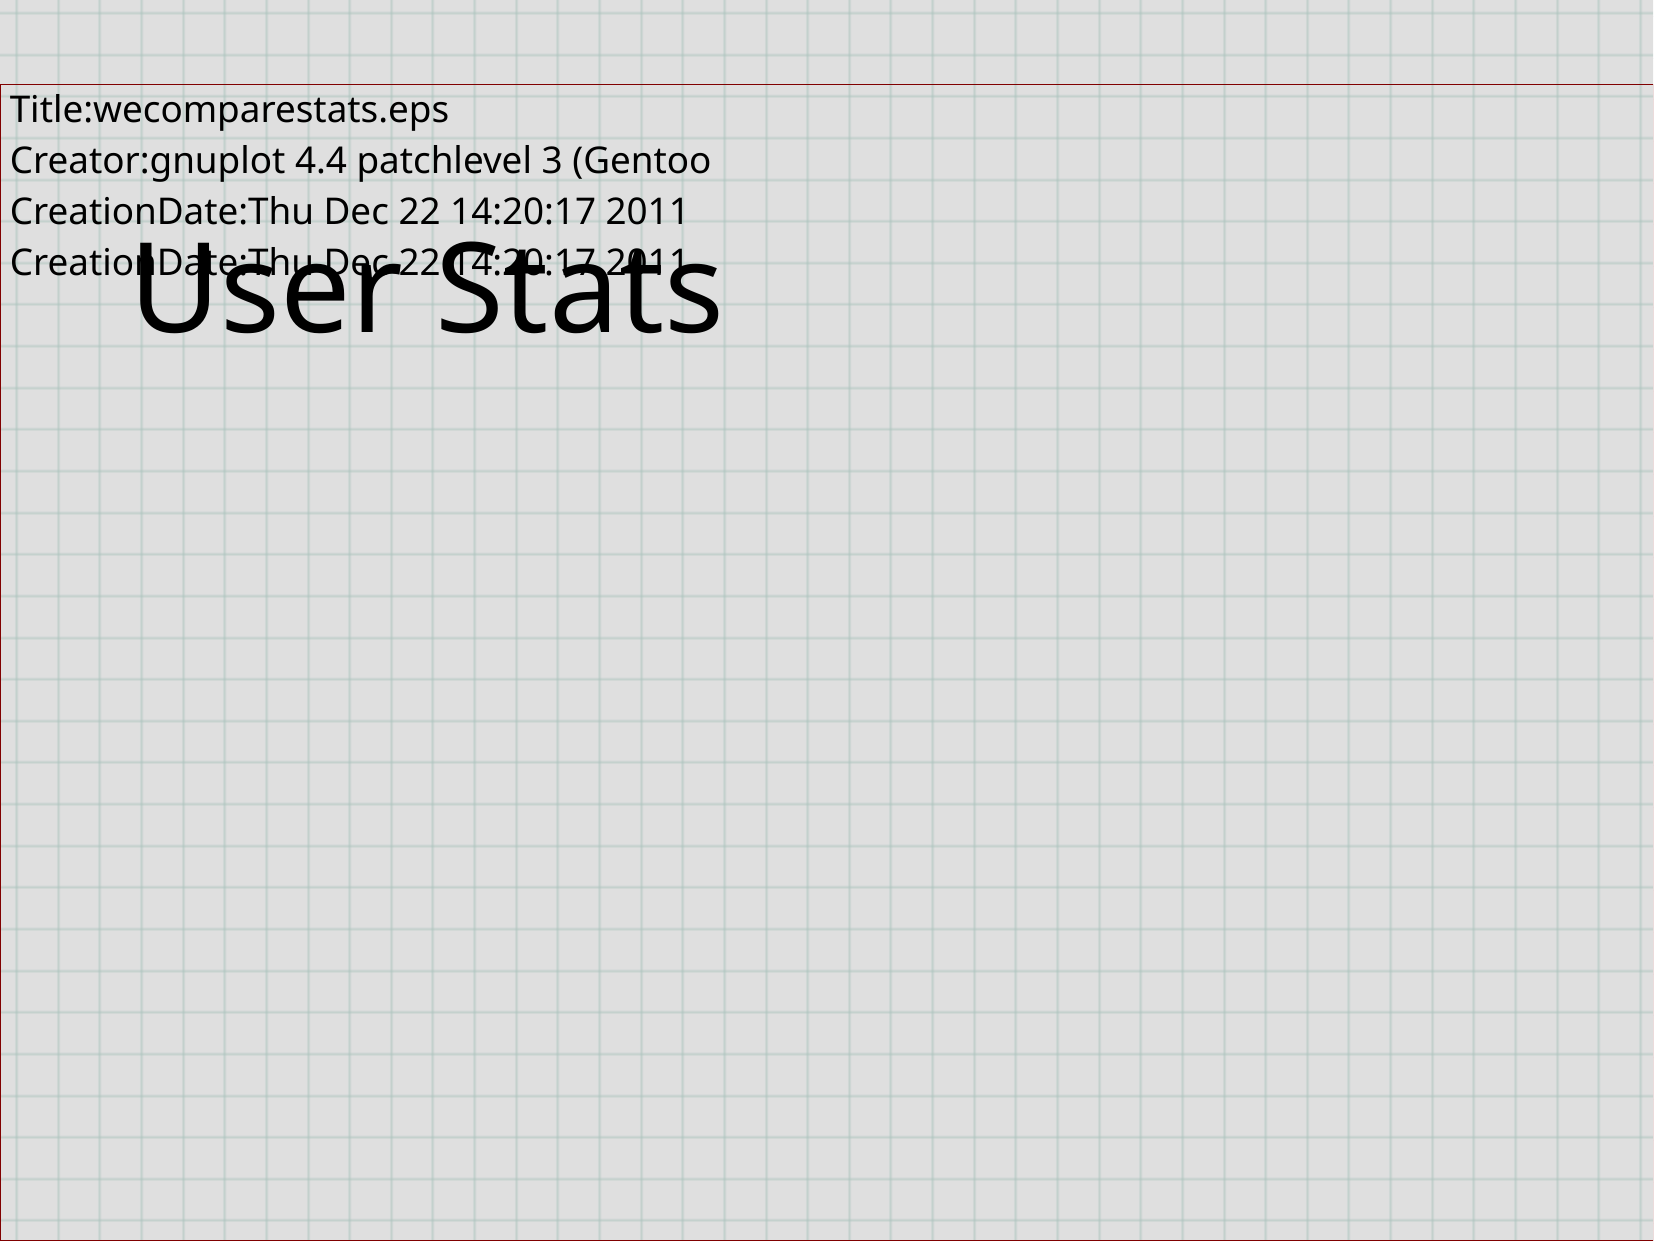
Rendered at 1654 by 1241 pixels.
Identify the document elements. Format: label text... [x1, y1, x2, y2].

title User Stats [129, 165, 1653, 403]
picture [0, 0, 1654, 1241]
